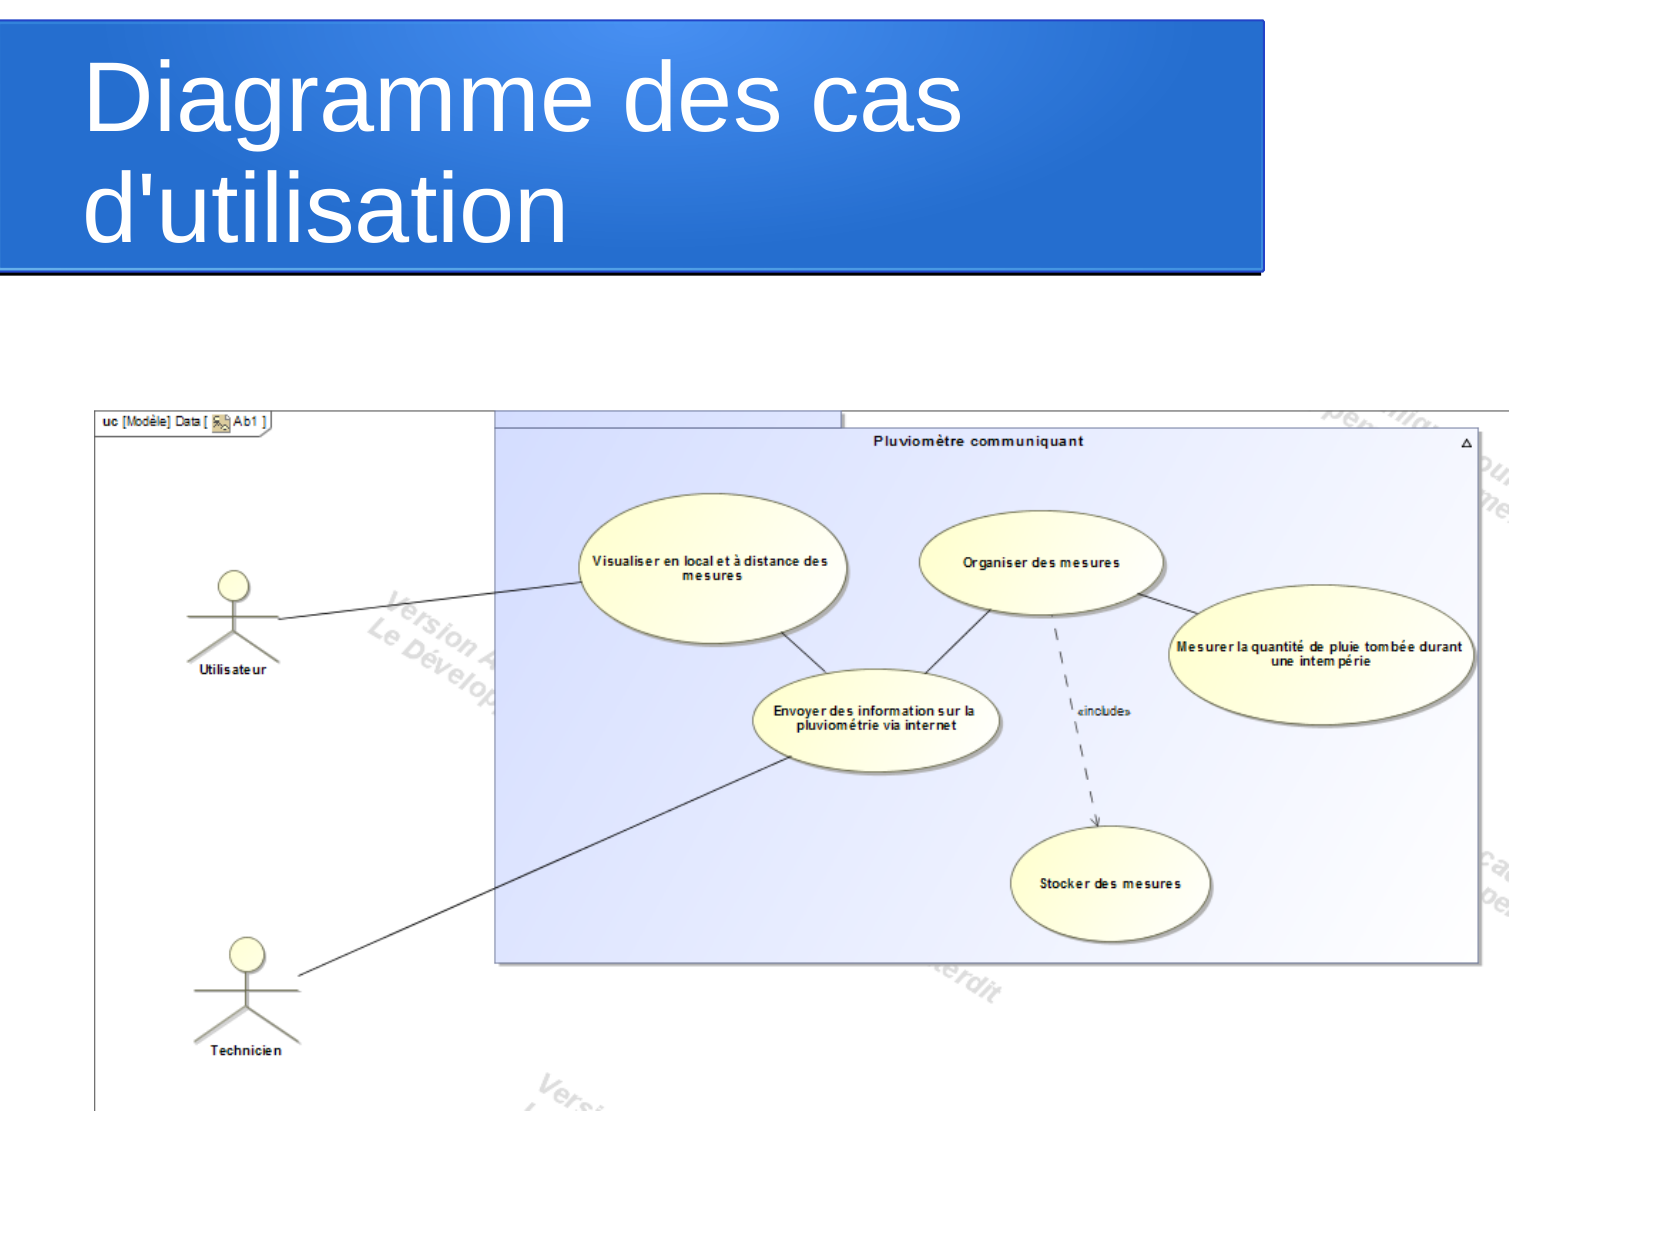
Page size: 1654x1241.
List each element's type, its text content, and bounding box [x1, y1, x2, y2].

picture [94, 409, 1509, 1111]
title Diagramme des cas d'utilisation [82, 42, 1250, 264]
